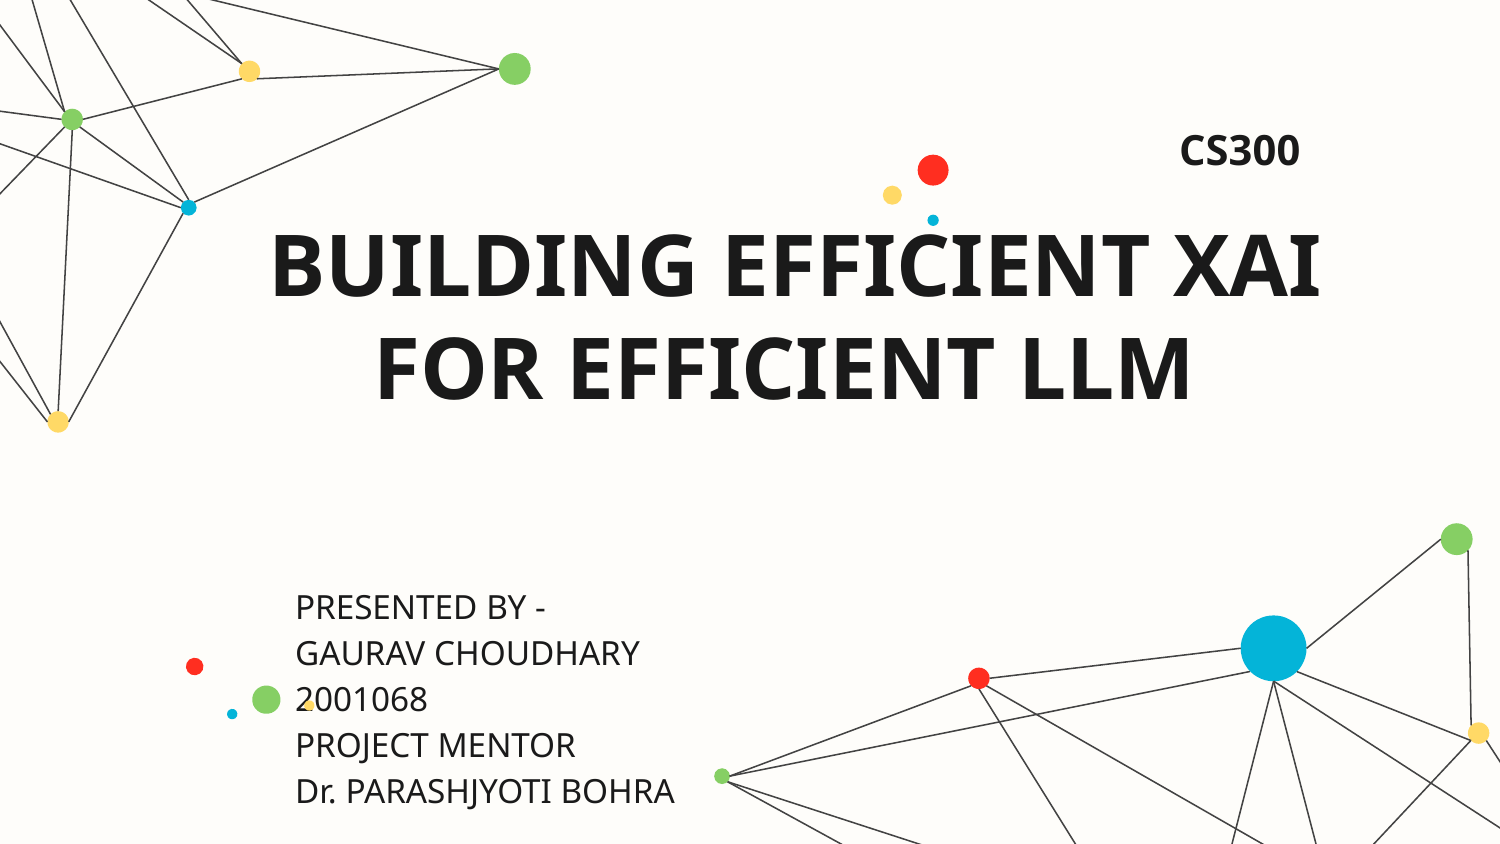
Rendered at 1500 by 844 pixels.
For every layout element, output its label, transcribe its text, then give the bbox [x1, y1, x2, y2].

text_box [927, 214, 939, 226]
text_box [185, 657, 204, 676]
text_box [917, 154, 949, 186]
text_box [227, 708, 238, 720]
subtitle PRESENTED BY - GAURAV CHOUDHARY 2001068 PROJECT MENTOR Dr. PARASHJYOTI BOHRA [280, 565, 1034, 644]
title BUILDING EFFICIENT XAI FOR EFFICIENT LLM [177, 147, 1415, 432]
text_box CS300 [1096, 121, 1383, 175]
text_box [252, 685, 281, 714]
text_box [304, 700, 315, 711]
text_box [882, 185, 902, 205]
